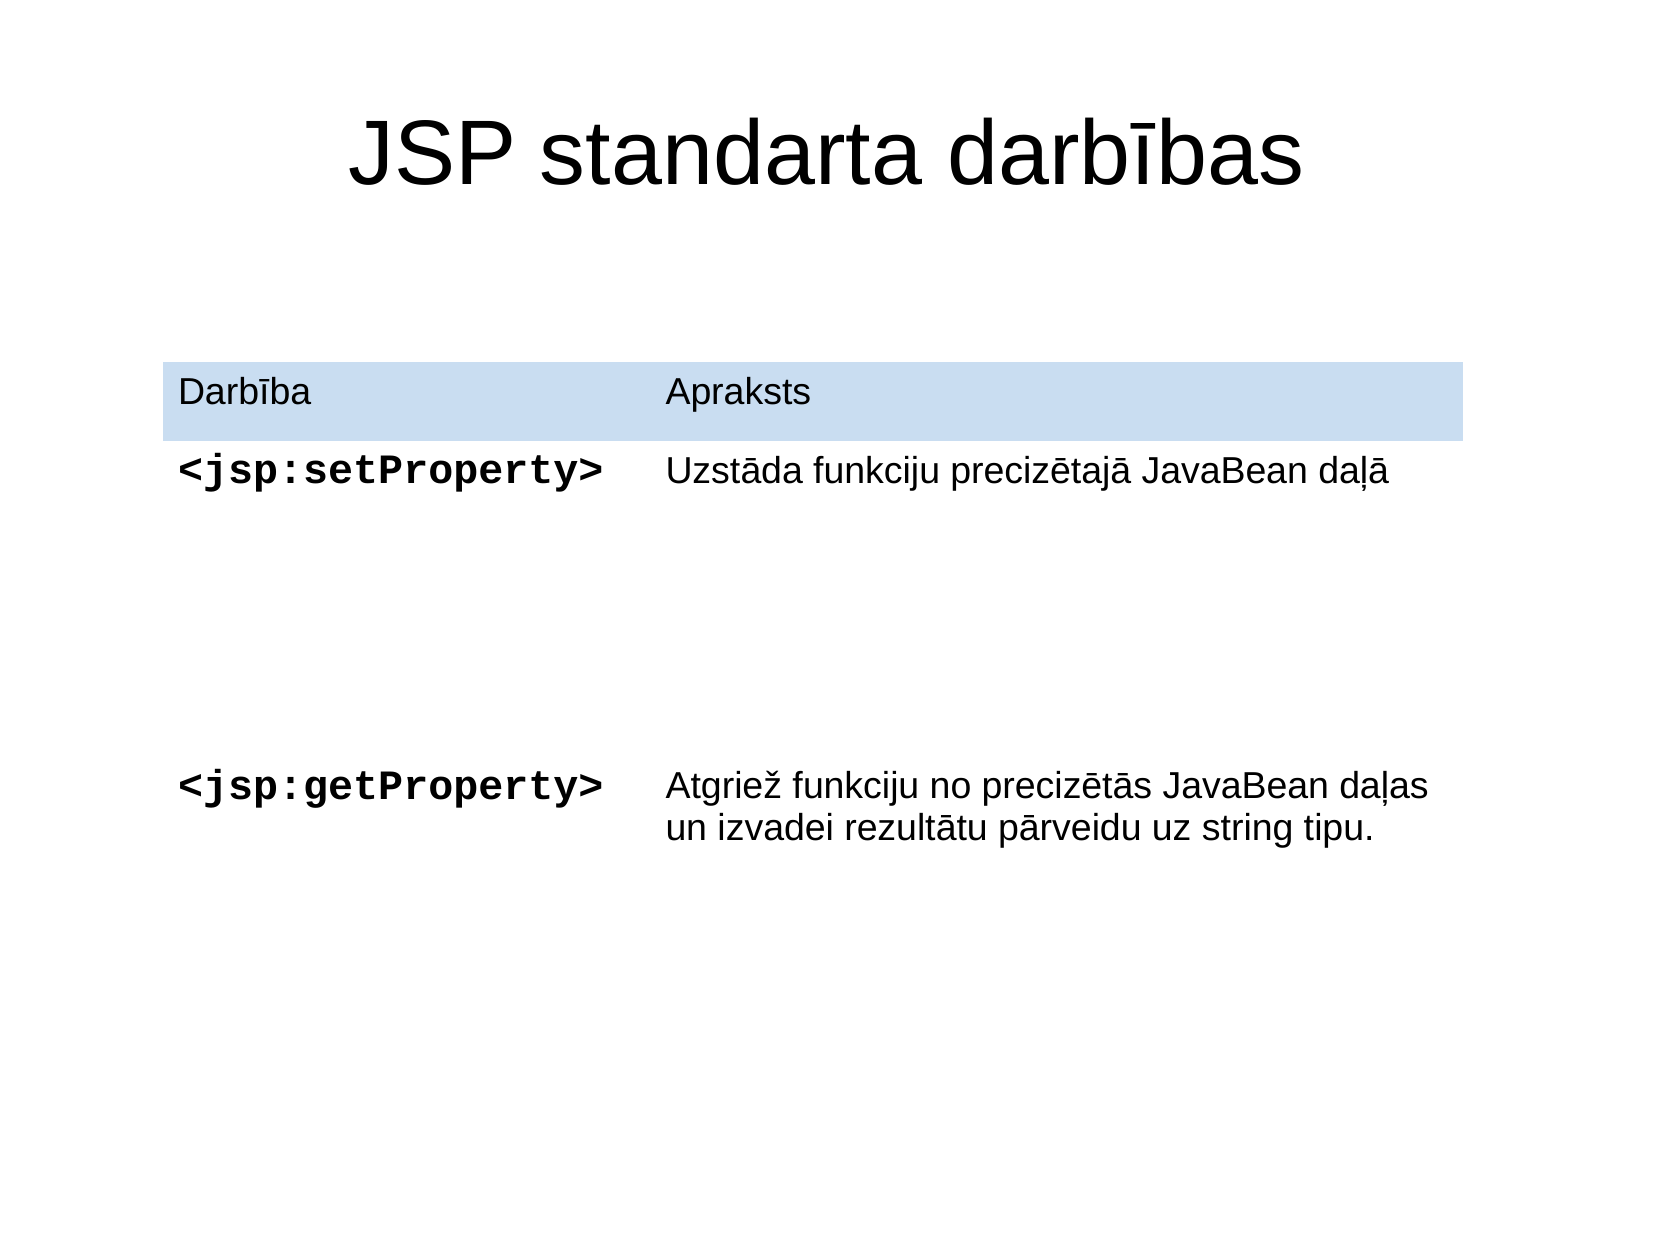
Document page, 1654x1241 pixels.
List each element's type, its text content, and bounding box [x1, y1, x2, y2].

table_header Darbība [163, 362, 651, 441]
title JSP standarta darbības [82, 49, 1571, 257]
table_cell <jsp:setProperty> [163, 441, 651, 757]
table_cell Atgriež funkciju no precizētās JavaBean daļas un izvadei rezultātu pārveidu uz string tipu. [651, 757, 1463, 1012]
table_cell <jsp:getProperty> [163, 757, 651, 1012]
table_cell Uzstāda funkciju precizētajā JavaBean daļā [651, 441, 1463, 757]
table_header Apraksts [651, 362, 1463, 441]
